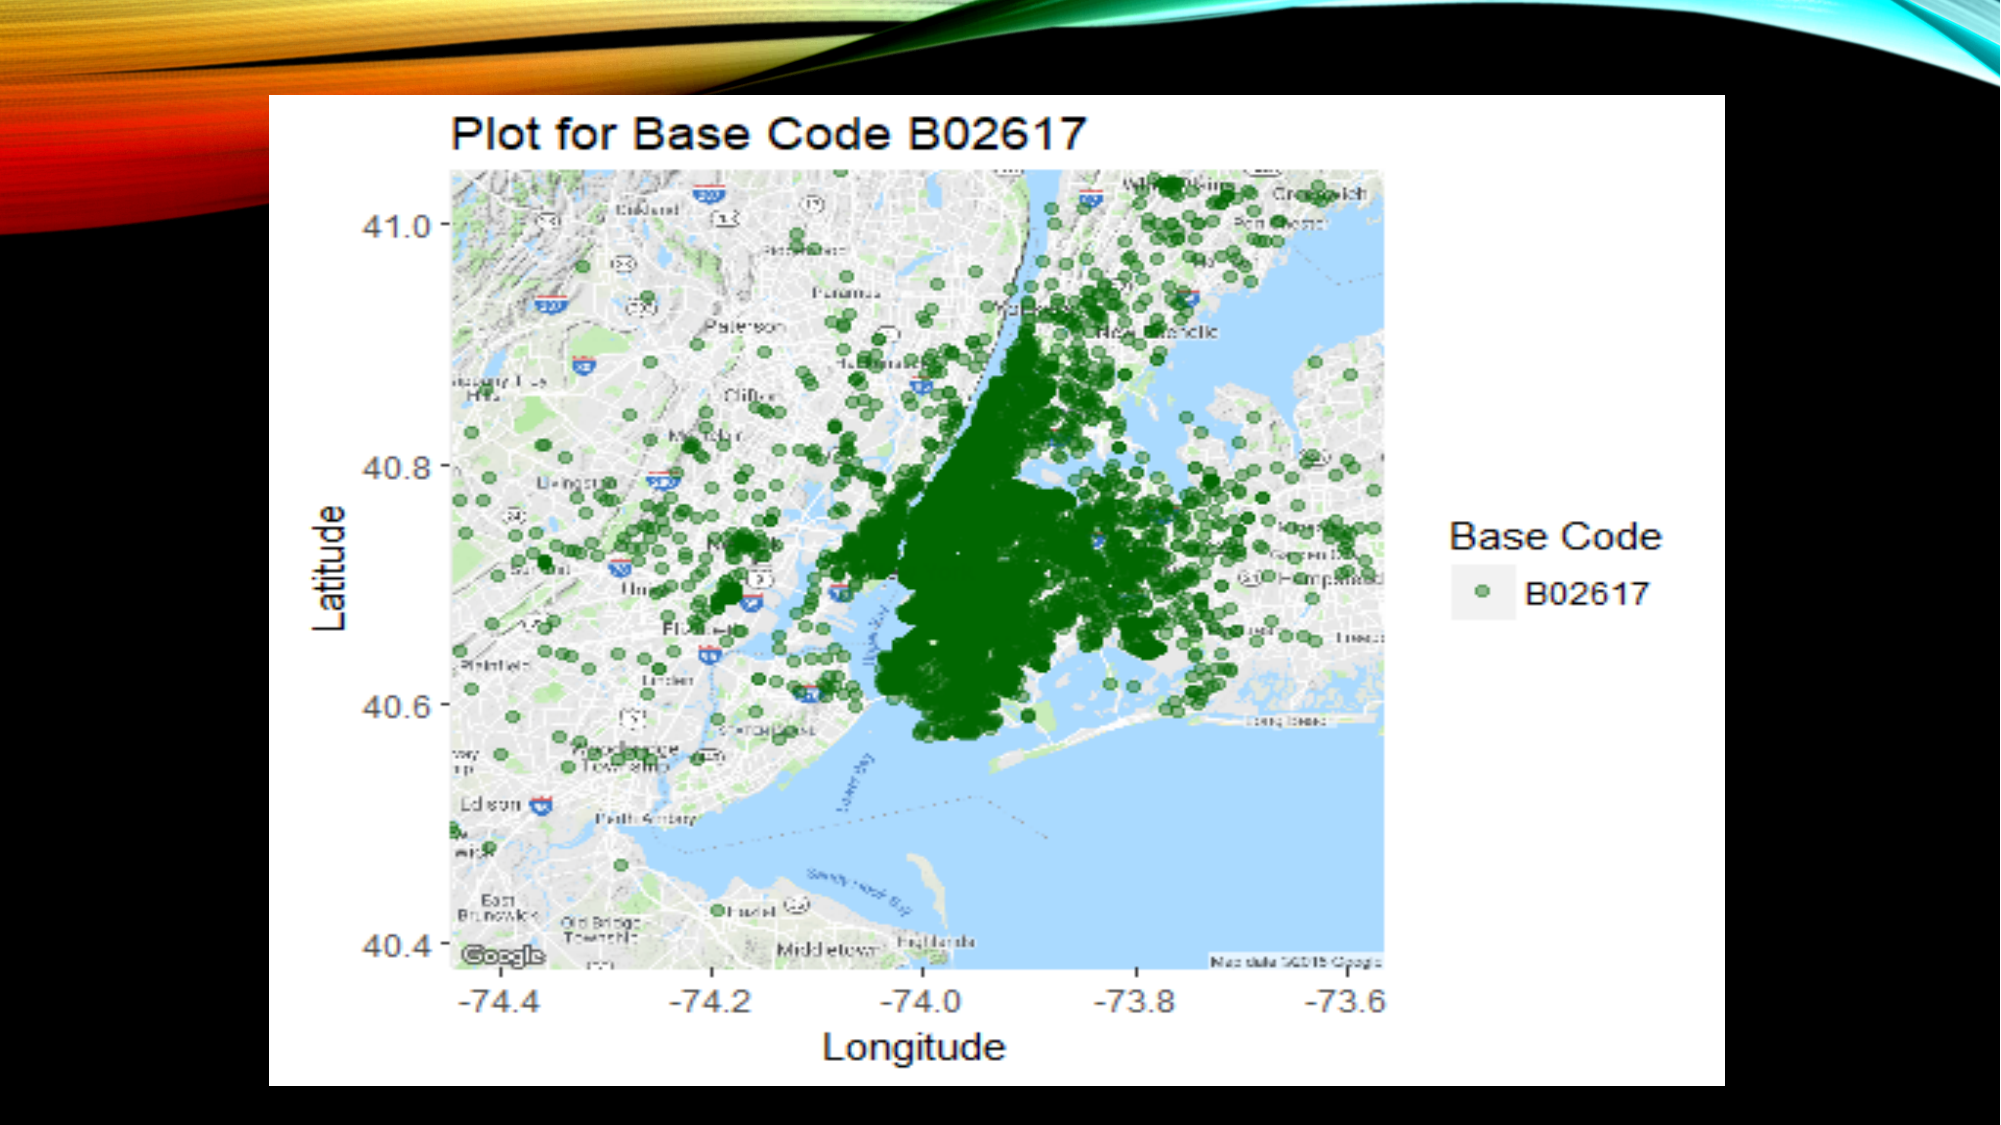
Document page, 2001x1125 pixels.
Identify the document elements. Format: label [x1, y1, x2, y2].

picture [269, 95, 1725, 1086]
